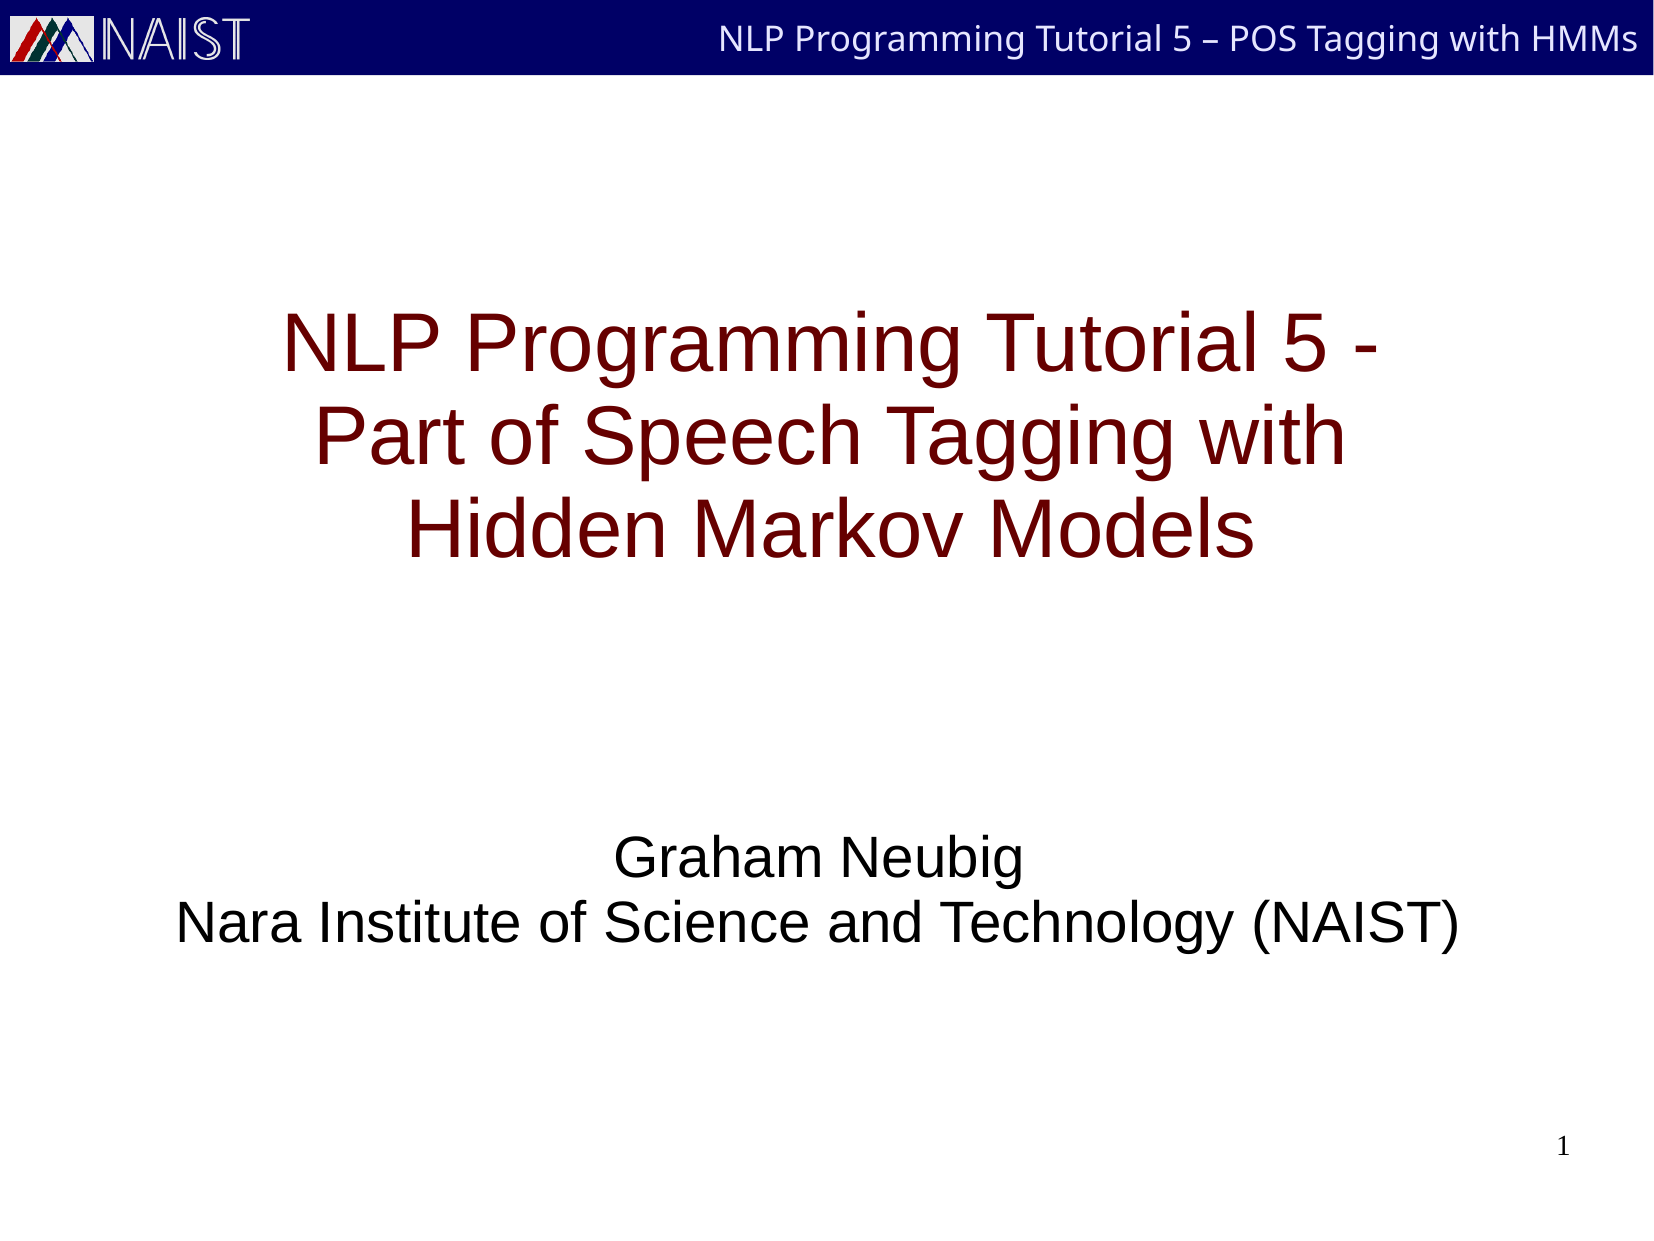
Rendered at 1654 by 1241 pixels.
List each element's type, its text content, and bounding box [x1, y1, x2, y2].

subtitle Graham Neubig Nara Institute of Science and Technology (NAIST) [75, 780, 1564, 999]
picture [10, 16, 94, 62]
title NLP Programming Tutorial 5 - Part of Speech Tagging with Hidden Markov Models [86, 296, 1576, 576]
picture [102, 17, 251, 60]
